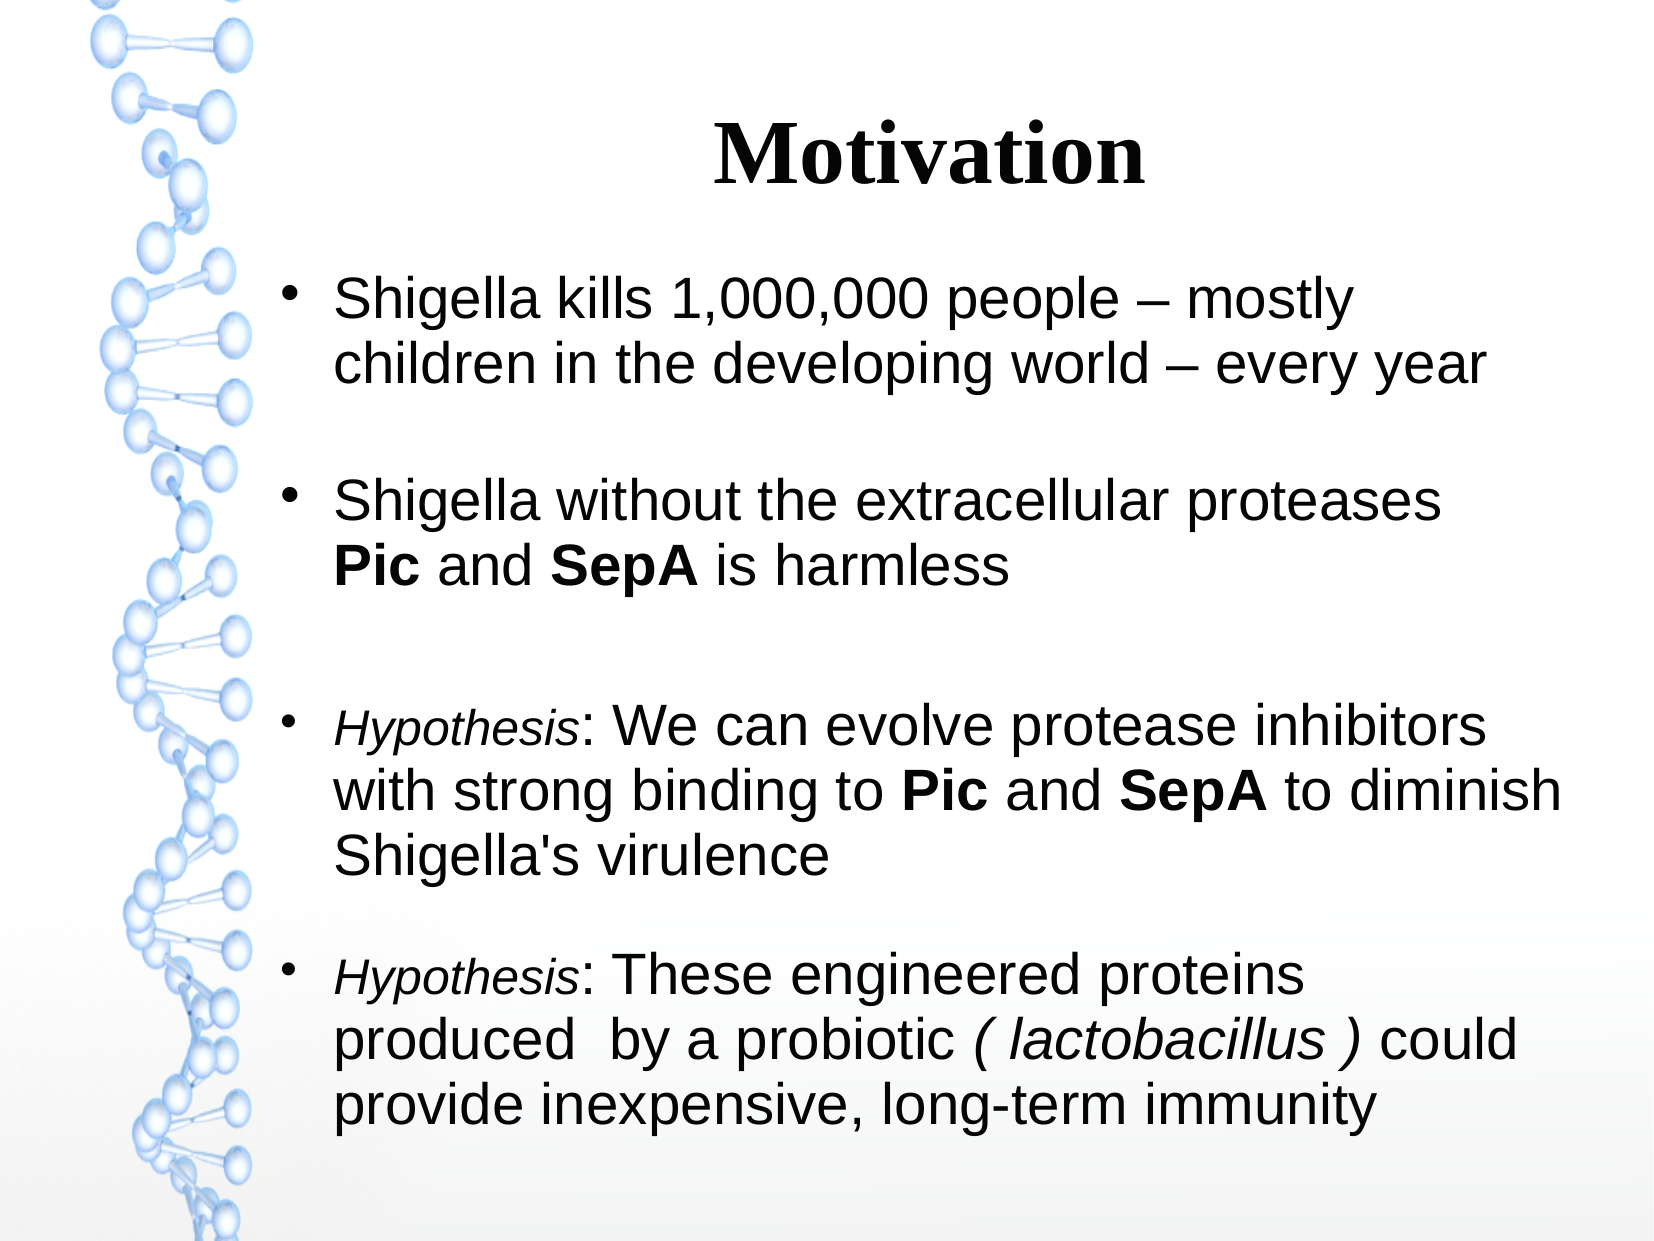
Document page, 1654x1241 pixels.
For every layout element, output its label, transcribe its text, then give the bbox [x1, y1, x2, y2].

title Motivation [265, 47, 1595, 252]
picture [0, 0, 1654, 1241]
list Shigella kills 1,000,000 people – mostly children in the developing world – every year Shigella without the extracellular proteases Pic and SepA is harmless Hypothesis: We can evolve protease inhibitors with strong binding to Pic and SepA to diminish Shigella's virulence Hypothesis: These engineered proteins produced by a probiotic ( lactobacillus ) could provide inexpensive, long-term immunity [262, 262, 1576, 1163]
